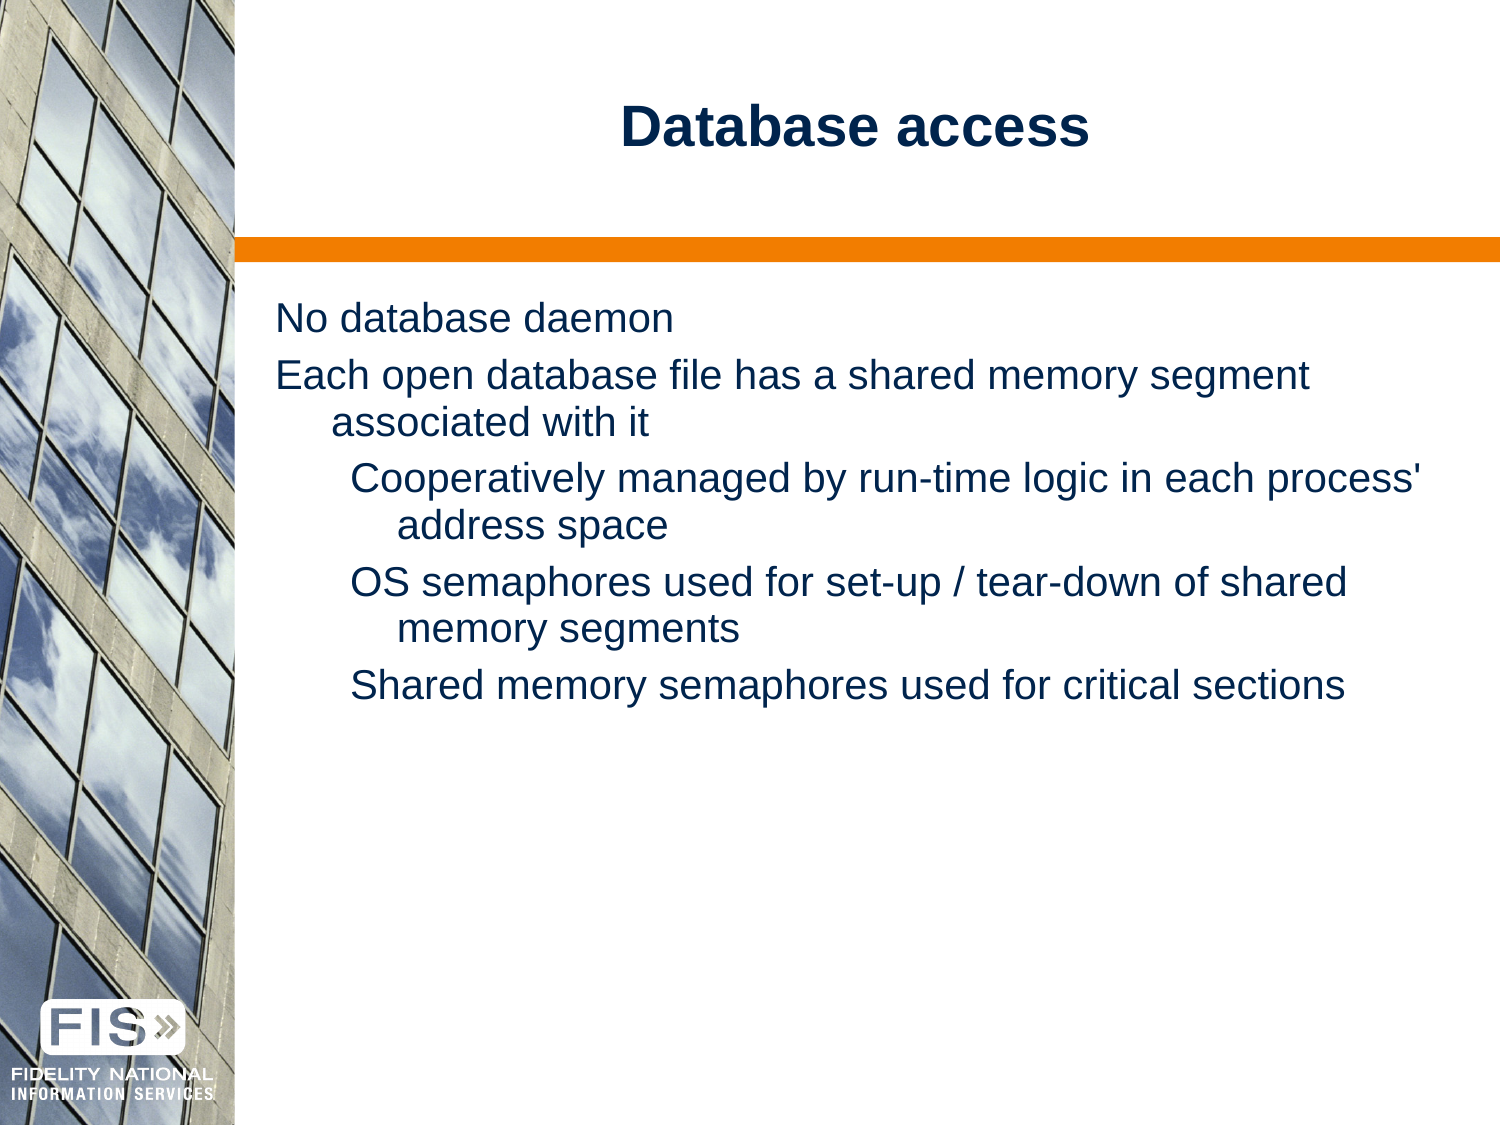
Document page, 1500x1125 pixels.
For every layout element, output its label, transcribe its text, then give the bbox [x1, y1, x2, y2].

title Database access [274, 32, 1438, 220]
picture [0, 0, 235, 1125]
list No database daemon Each open database file has a shared memory segment associated with it Cooperatively managed by run-time logic in each process' address space OS semaphores used for set-up / tear-down of shared memory segments Shared memory semaphores used for critical sections [274, 295, 1438, 1038]
